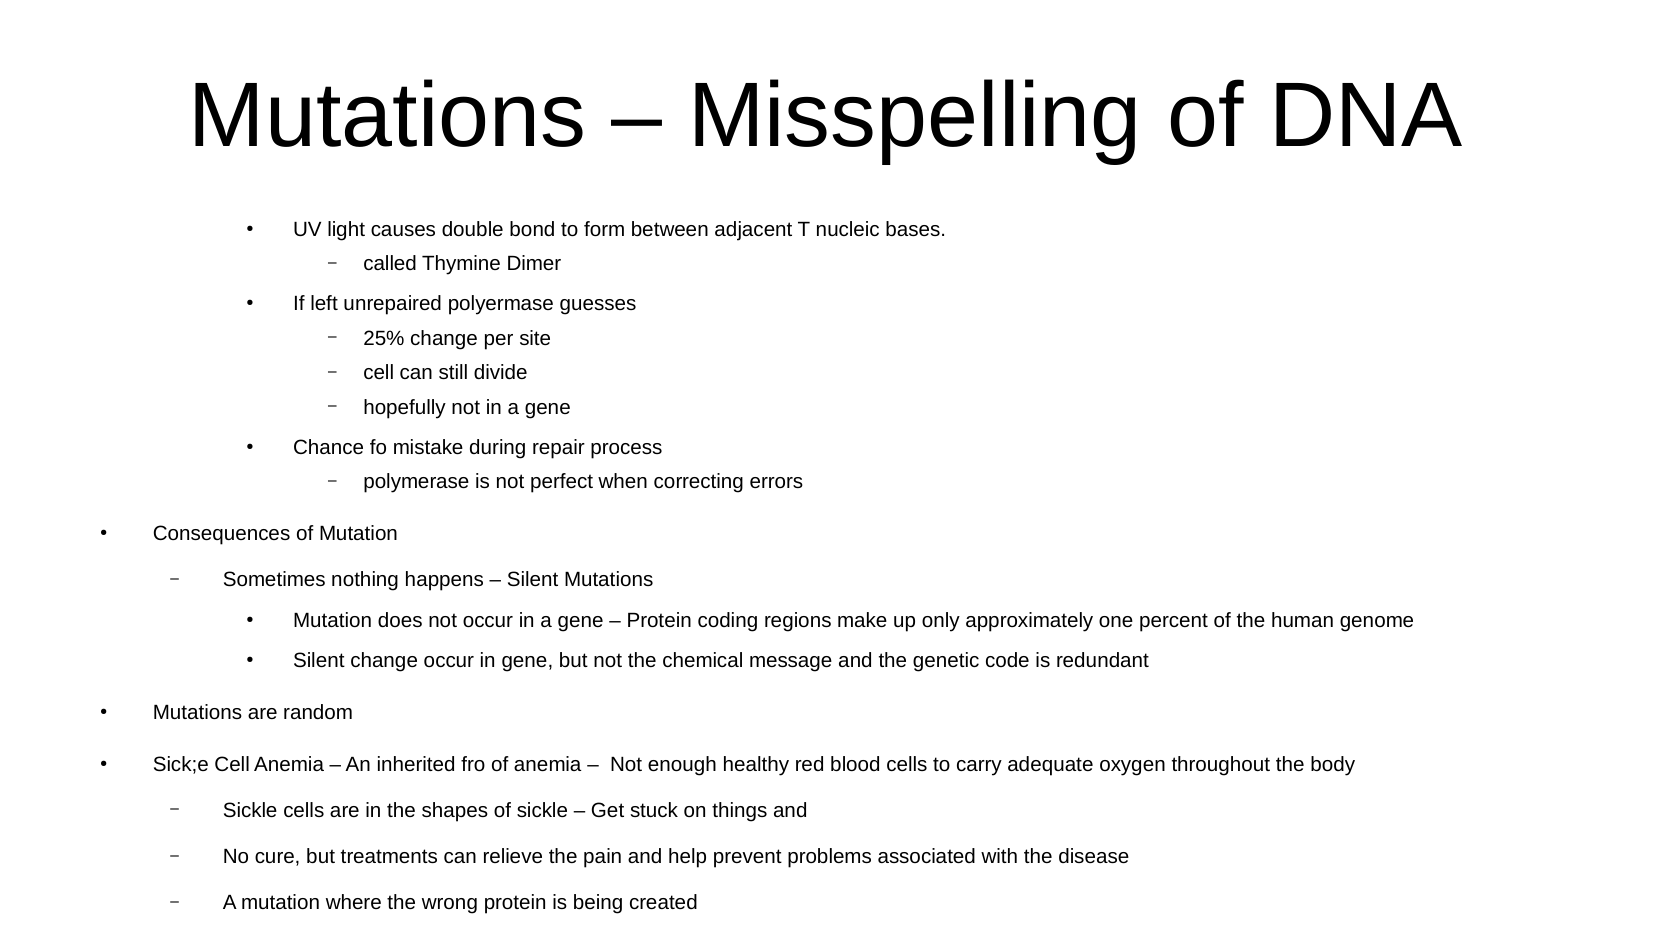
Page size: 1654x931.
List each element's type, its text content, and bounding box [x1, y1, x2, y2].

title Mutations – Misspelling of DNA [82, 37, 1571, 193]
list UV light causes double bond to form between adjacent T nucleic bases. called Thymine Dimer If left unrepaired polyermase guesses 25% change per site cell can still divide hopefully not in a gene Chance fo mistake during repair process polymerase is not perfect when correcting errors Consequences of Mutation Sometimes nothing happens – Silent Mutations Mutation does not occur in a gene – Protein coding regions make up only approximately one percent of the human genome Silent change occur in gene, but not the chemical message and the genetic code is redundant Mutations are random Sick;e Cell Anemia – An inherited fro of anemia – Not enough healthy red blood cells to carry adequate oxygen throughout the body Sickle cells are in the shapes of sickle – Get stuck on things and No cure, but treatments can relieve the pain and help prevent problems associated with the disease A mutation where the wrong protein is being created [82, 217, 1636, 916]
